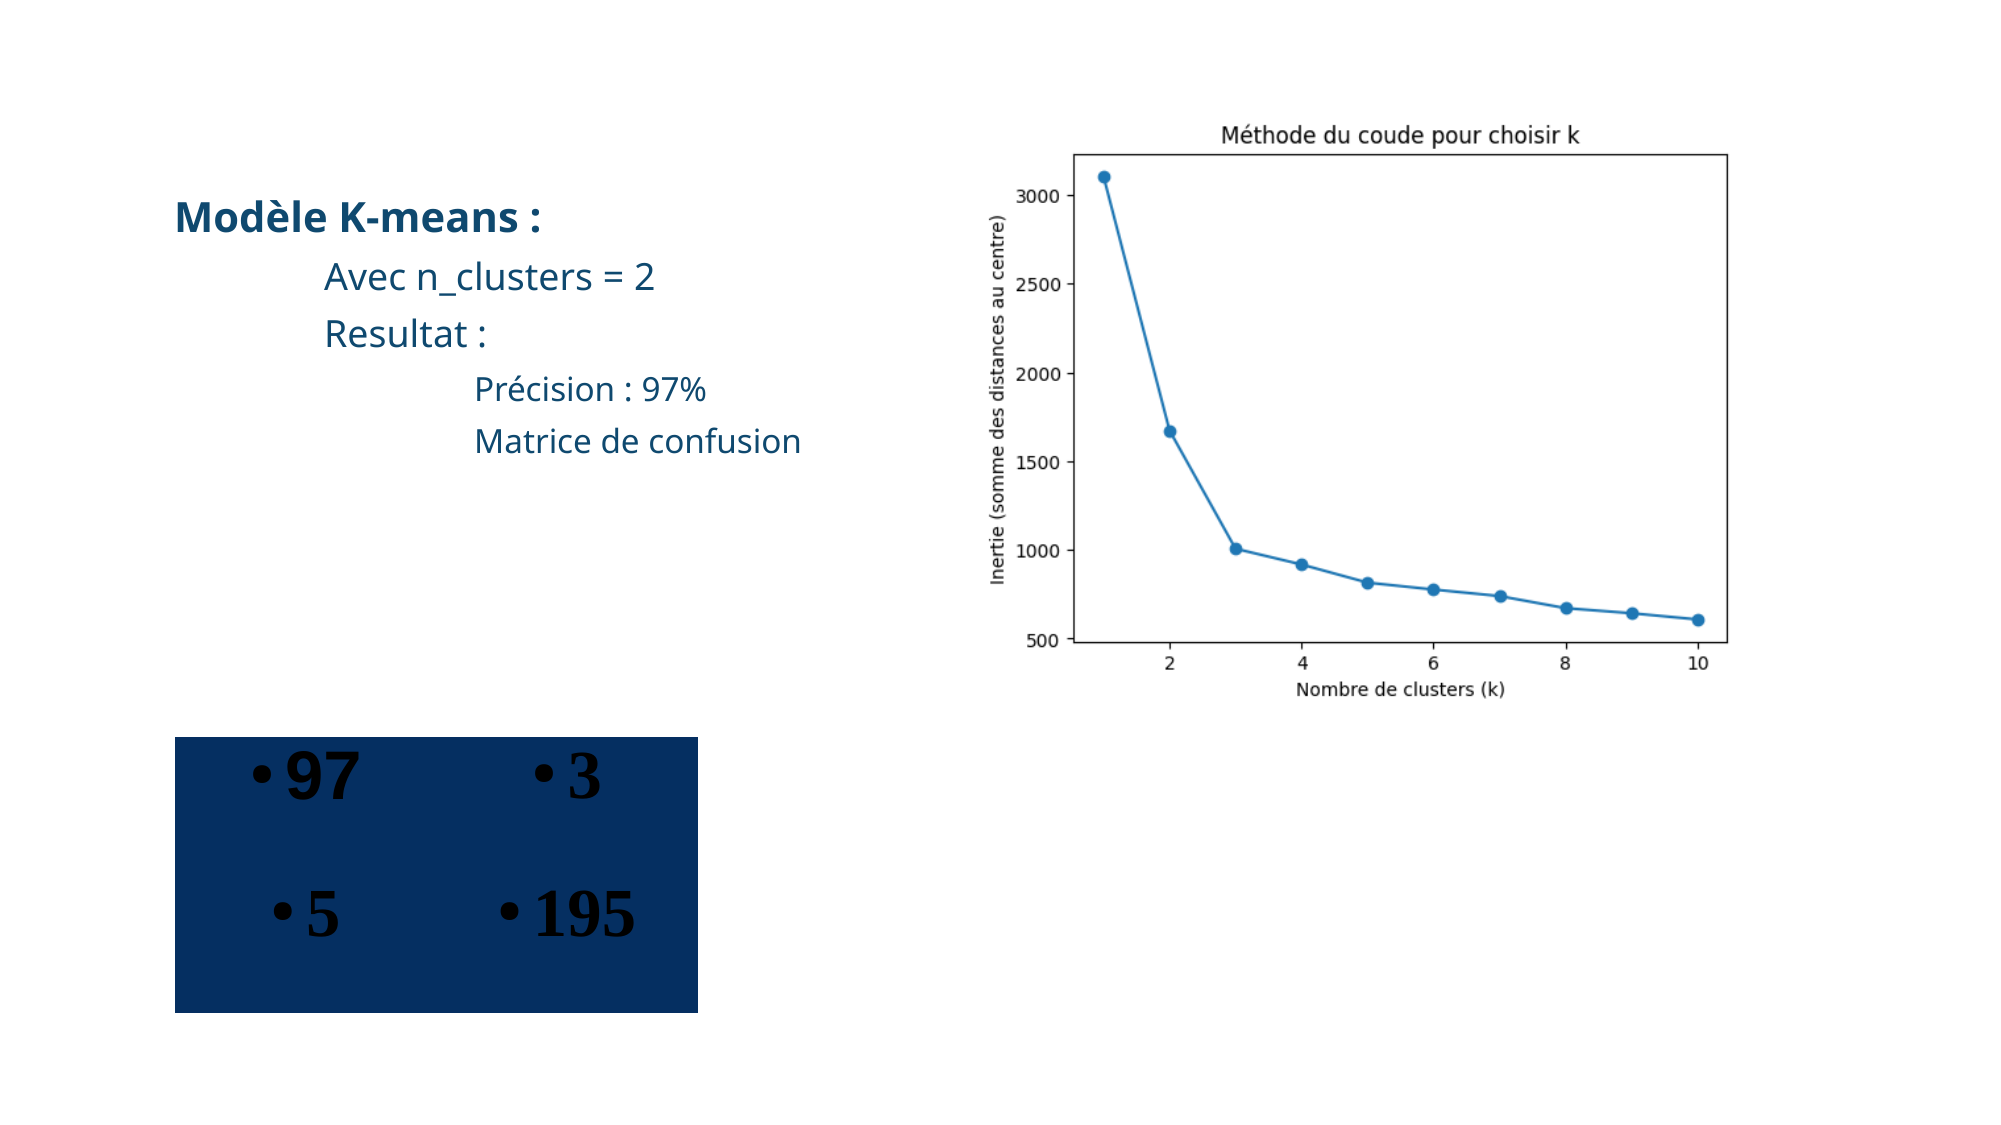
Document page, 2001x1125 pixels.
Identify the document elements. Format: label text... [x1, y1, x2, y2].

table_header 97 [175, 737, 436, 875]
table_header 3 [436, 737, 698, 875]
picture [976, 112, 1740, 712]
list Modèle K-means : Avec n_clusters = 2 Resultat : Précision : 97% Matrice de confusion [73, 245, 799, 833]
table_cell 195 [436, 875, 698, 1013]
table_cell 5 [175, 875, 436, 1013]
title Modéle non supervisé [52, 27, 1453, 275]
